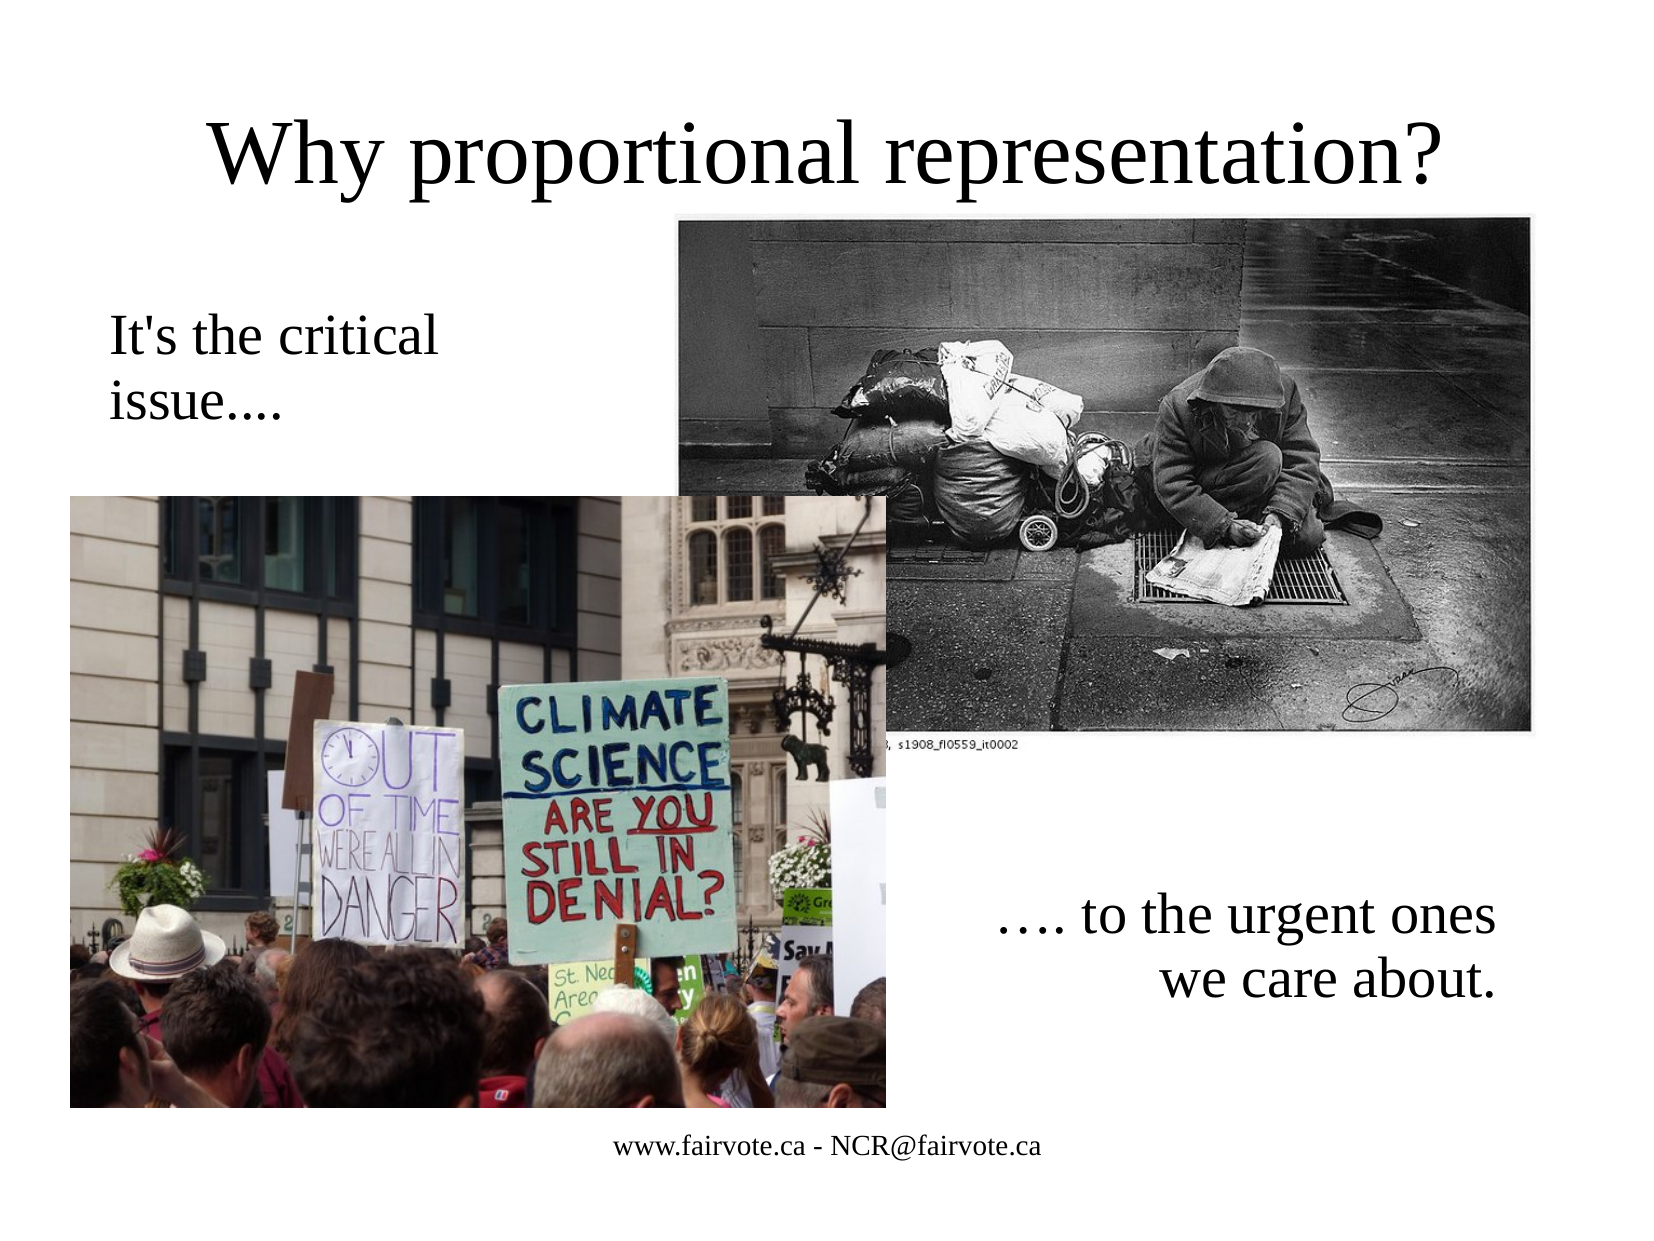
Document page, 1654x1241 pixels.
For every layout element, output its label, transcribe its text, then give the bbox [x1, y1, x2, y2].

picture [70, 212, 1537, 1108]
title Why proportional representation? [82, 49, 1571, 257]
text_box It's the critical issue.... [94, 295, 638, 440]
text_box …. to the urgent ones we care about. [921, 874, 1512, 1018]
